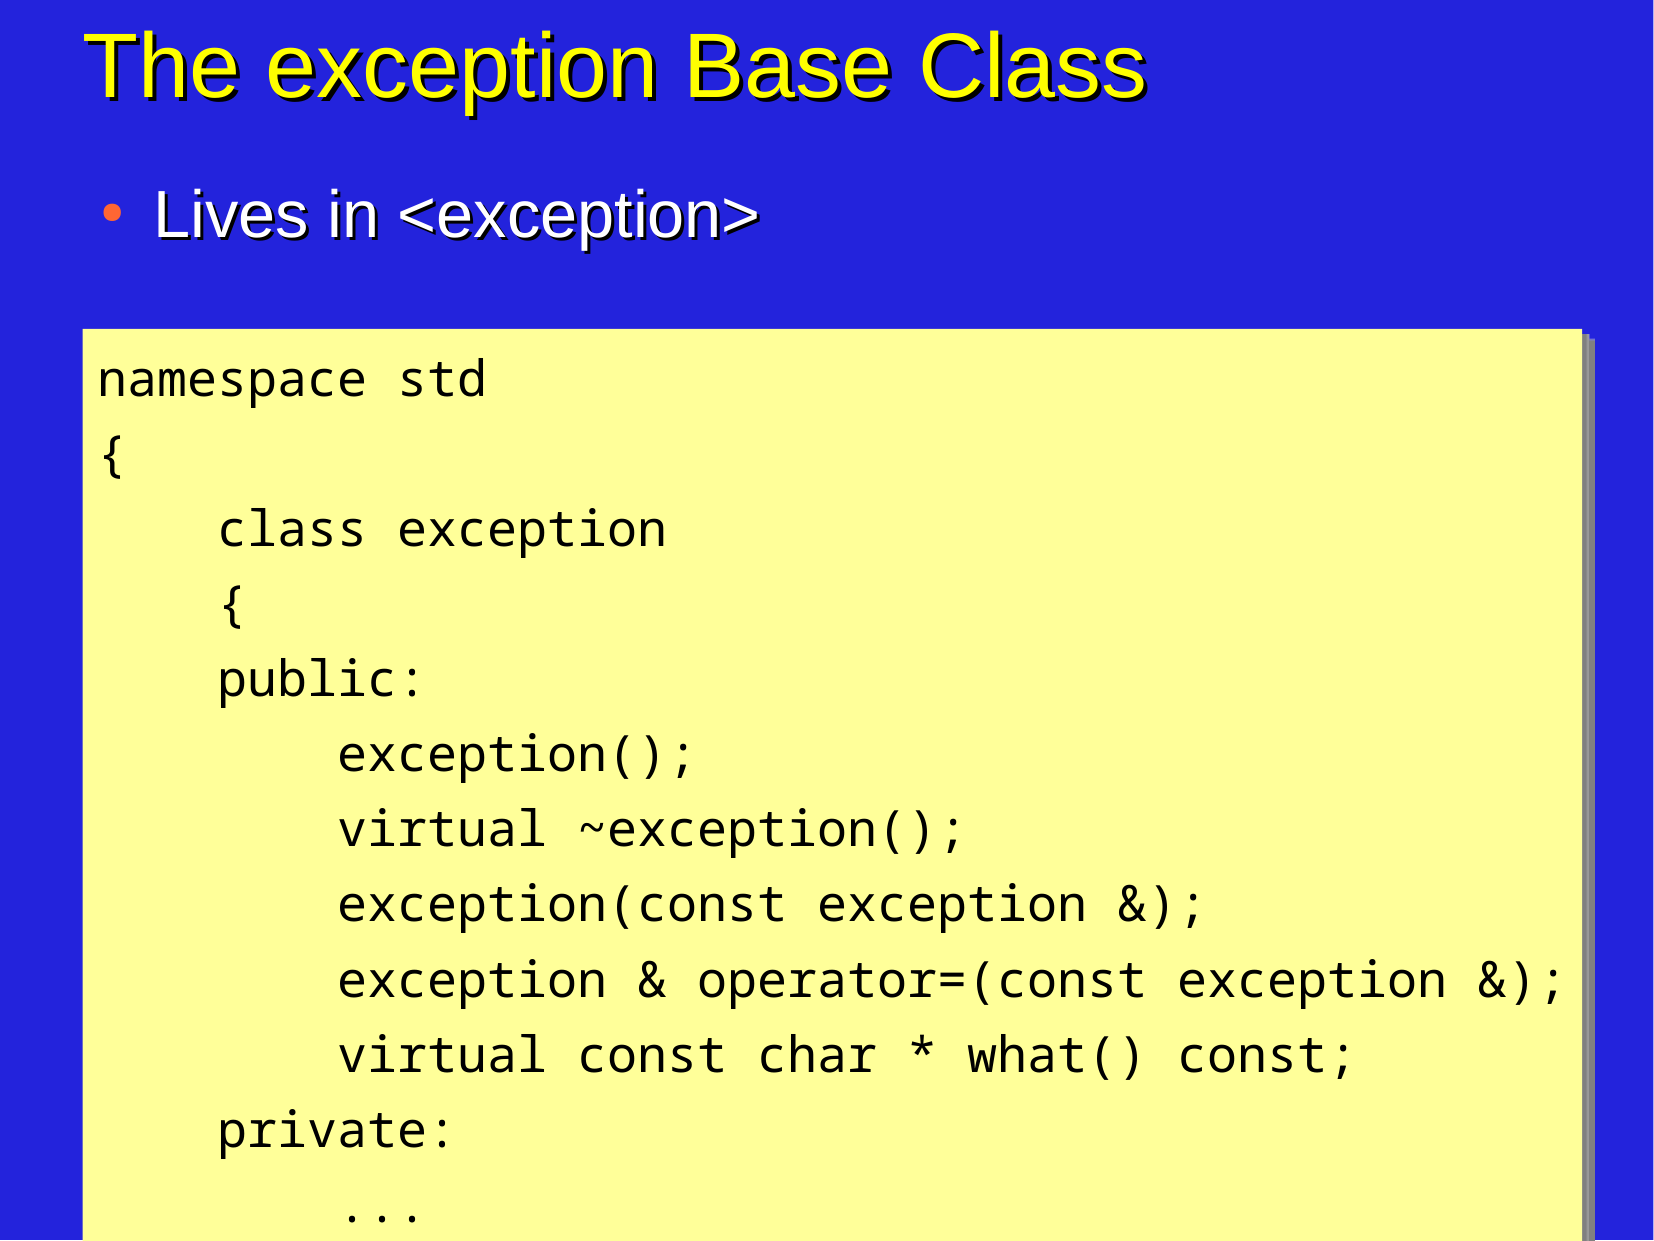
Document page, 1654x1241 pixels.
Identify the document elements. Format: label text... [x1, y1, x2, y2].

text_box namespace std { class exception { public: exception(); virtual ~exception(); exception(const exception &); exception & operator=(const exception &); virtual const char * what() const; private: ... }; } [82, 328, 1583, 1241]
title The exception Base Class [82, 2, 1571, 130]
list Lives in <exception> [82, 177, 1571, 328]
